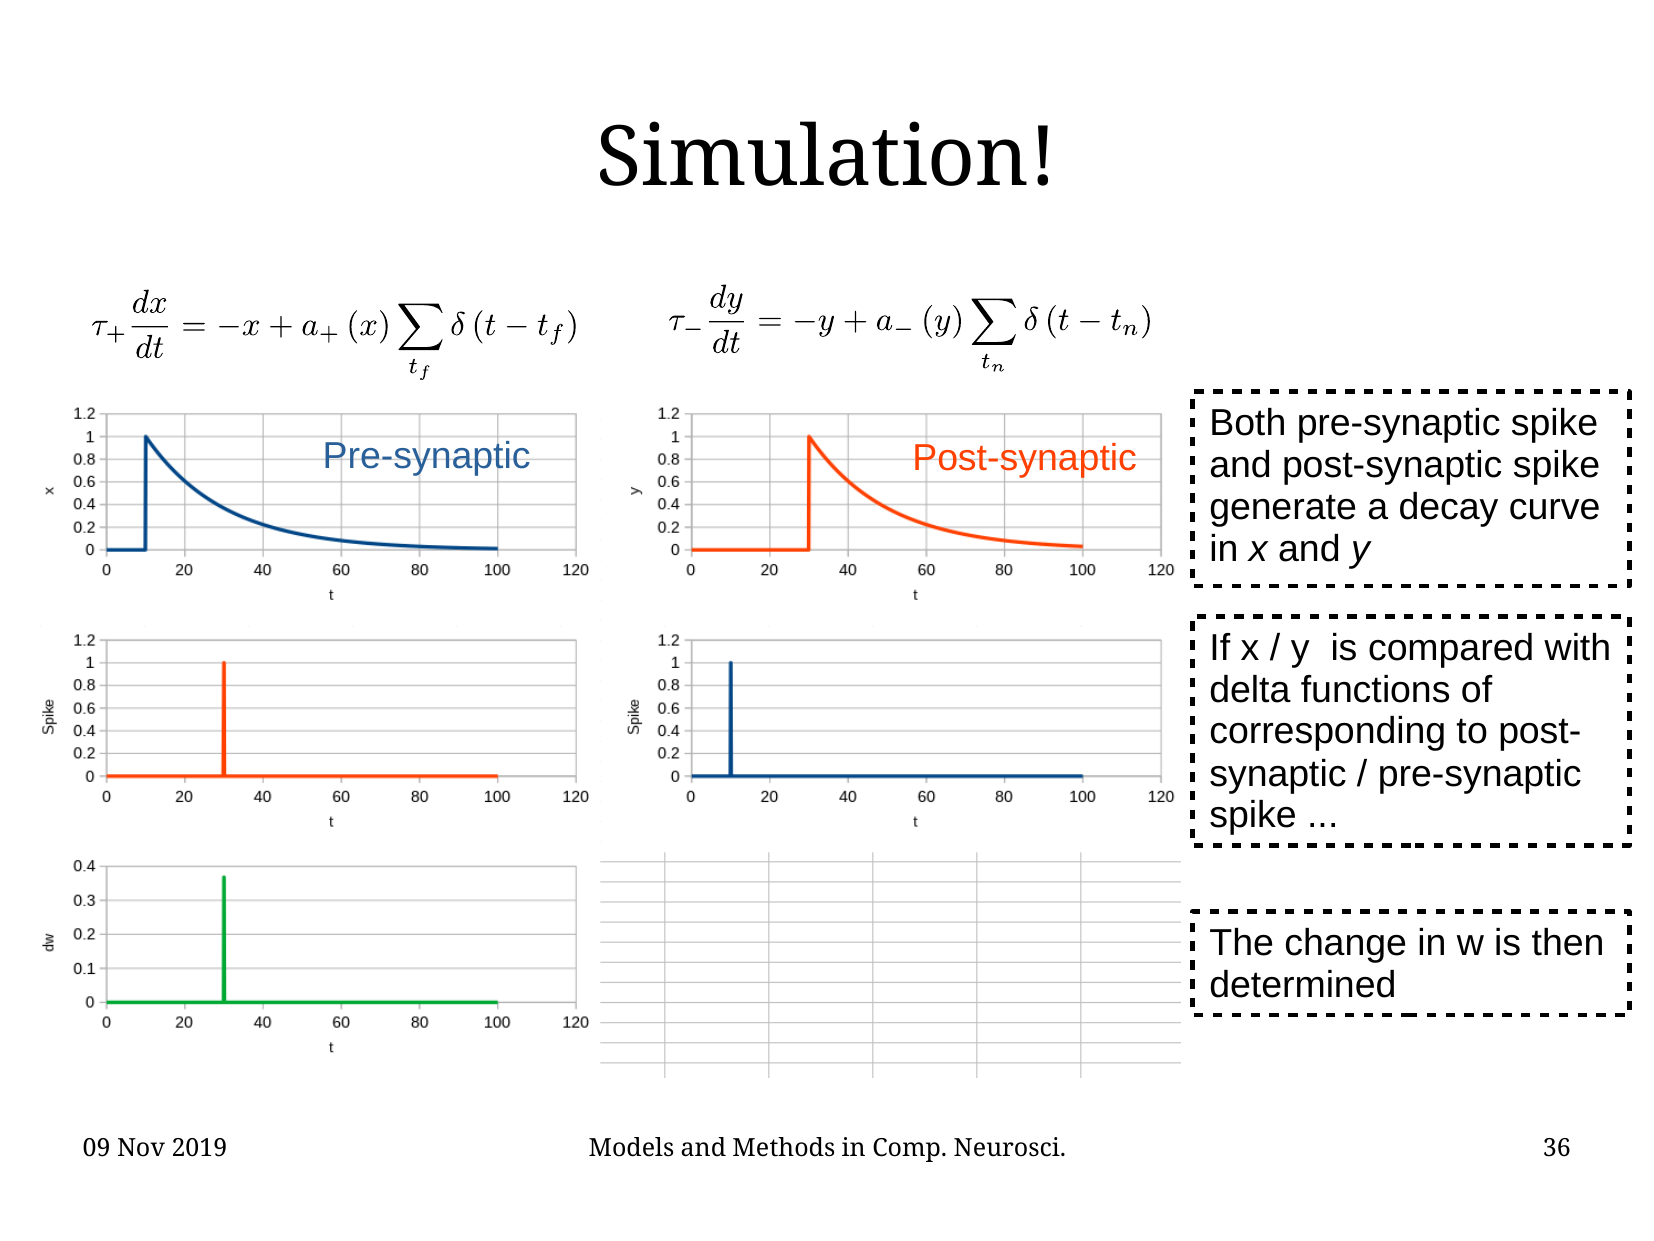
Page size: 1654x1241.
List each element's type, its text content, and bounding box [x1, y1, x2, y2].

text_box Post-synaptic [897, 428, 1154, 486]
text_box If x / y is compared with delta functions of corresponding to post-synaptic / pre-synaptic spike ... [1192, 616, 1630, 846]
picture [91, 289, 579, 380]
title Simulation! [82, 49, 1571, 257]
text_box Pre-synaptic [307, 427, 564, 485]
picture [668, 284, 1154, 372]
text_box Both pre-synaptic spike and post-synaptic spike generate a decay curve in x and y [1192, 391, 1630, 586]
text_box The change in w is then determined [1192, 911, 1630, 1016]
picture [17, 401, 1181, 1078]
